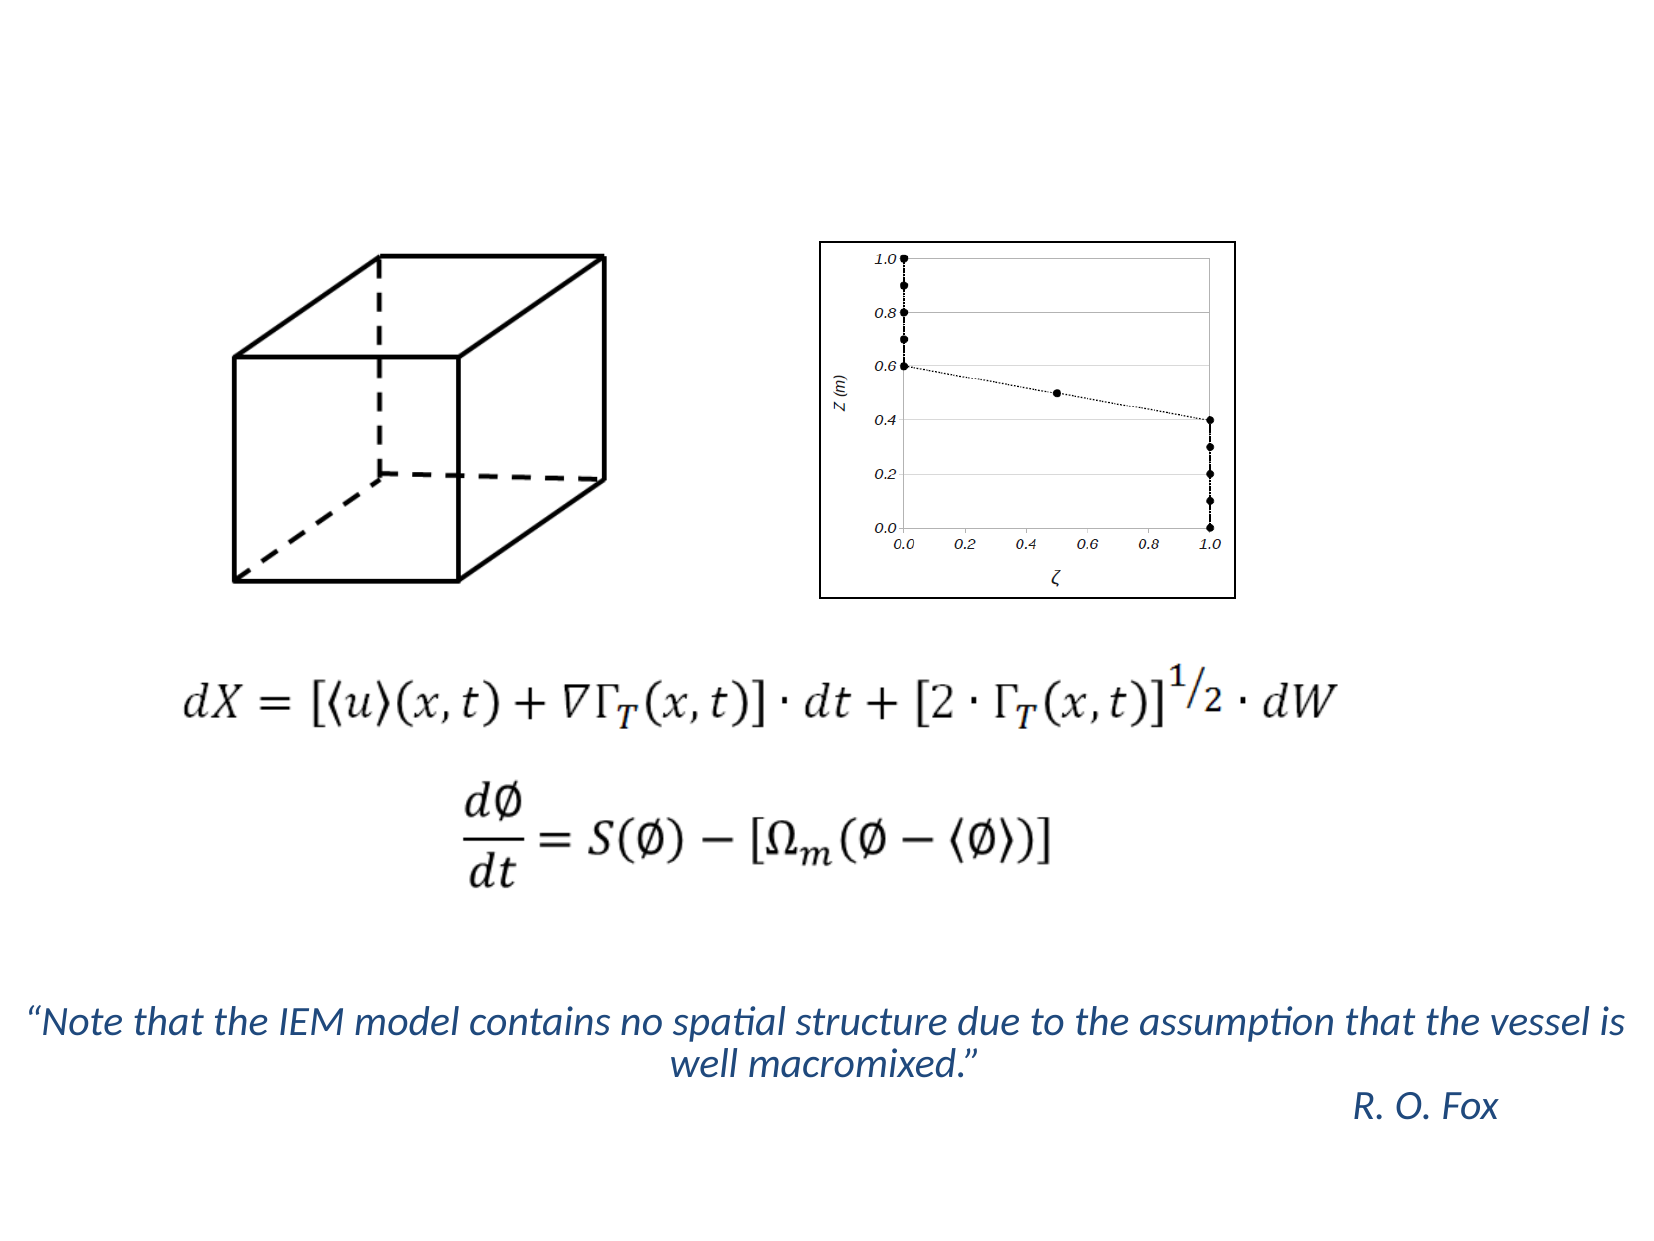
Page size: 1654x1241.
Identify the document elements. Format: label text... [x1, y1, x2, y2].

picture [440, 772, 1078, 896]
picture [219, 242, 621, 598]
picture [177, 653, 1341, 759]
text_box “Note that the IEM model contains no spatial structure due to the assumption that the vessel is well macromixed.” R. O. Fox [0, 997, 1654, 1158]
picture [820, 242, 1235, 598]
